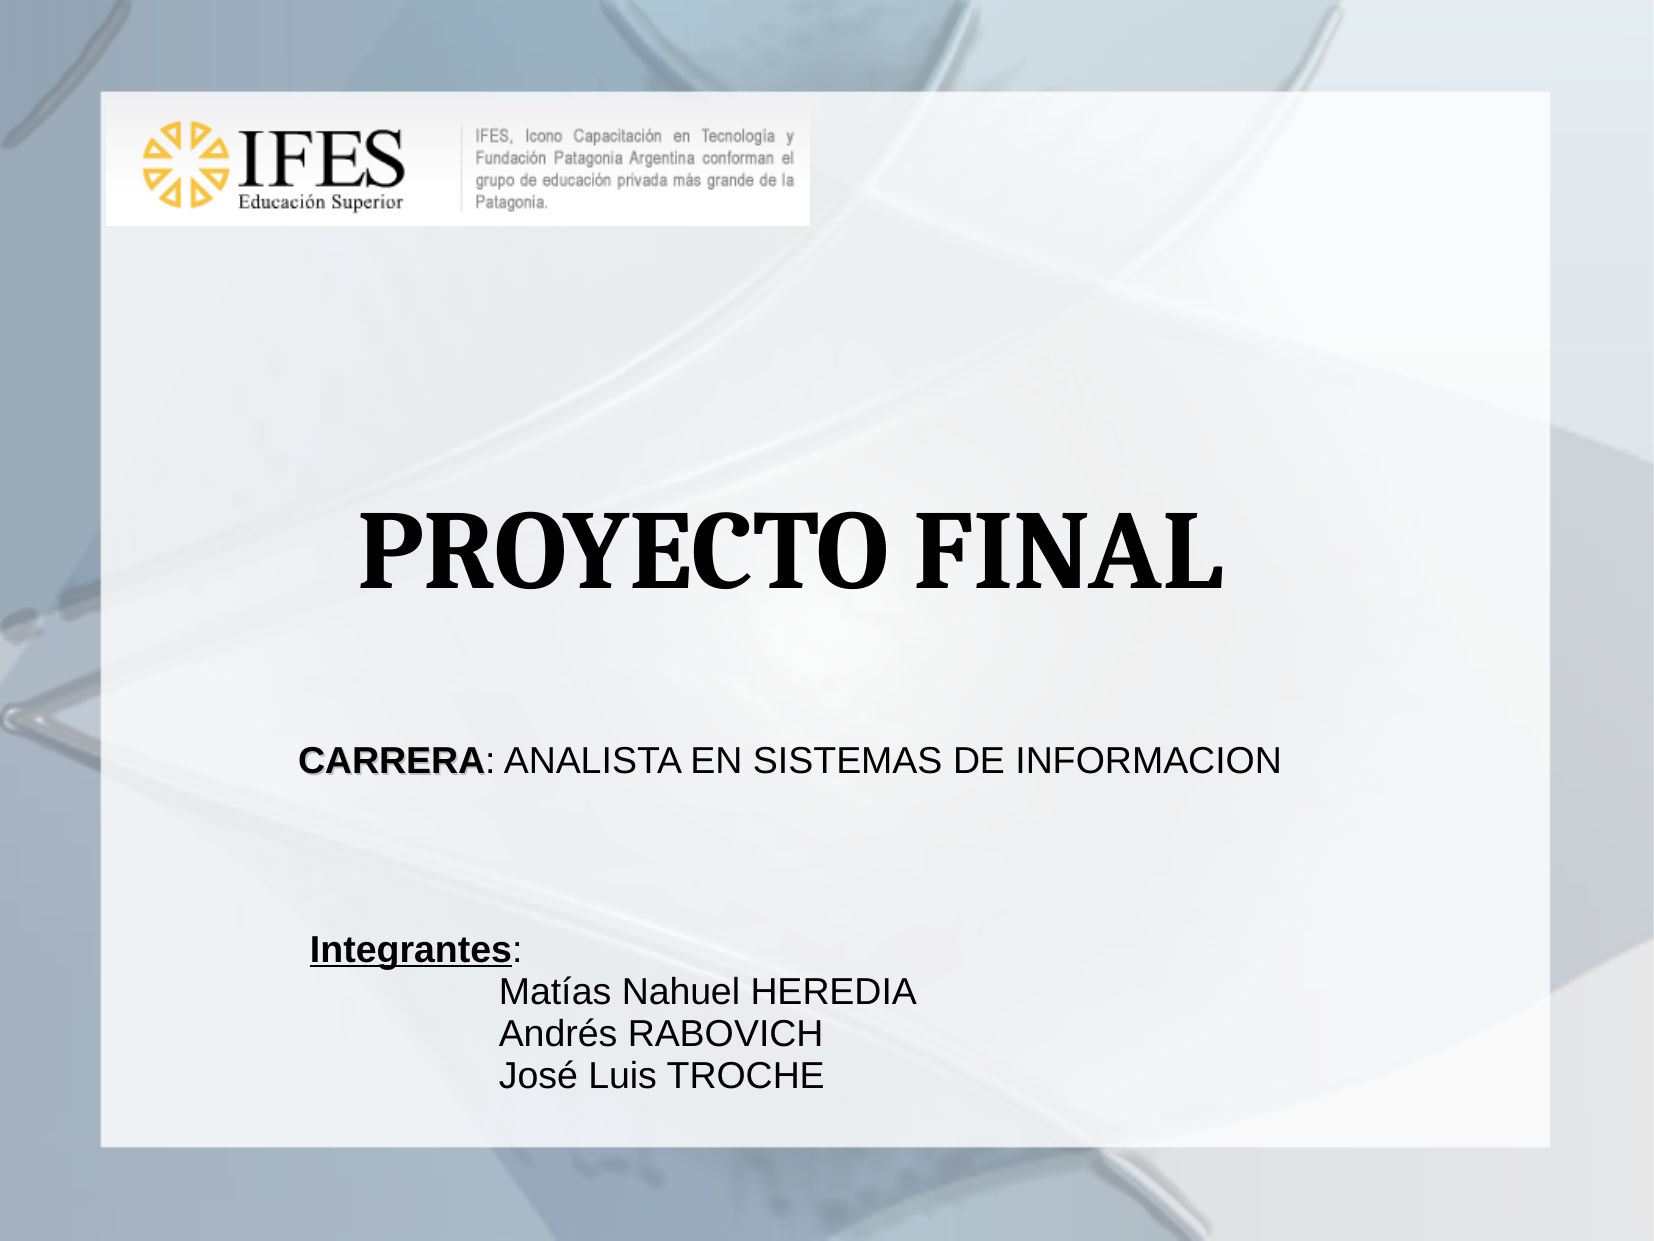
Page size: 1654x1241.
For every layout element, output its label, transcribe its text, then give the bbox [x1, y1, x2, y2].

picture [0, 0, 1654, 1241]
text_box CARRERA: ANALISTA EN SISTEMAS DE INFORMACION [283, 732, 1418, 790]
text_box Integrantes: Matías Nahuel HEREDIA Andrés RABOVICH José Luis TROCHE [295, 921, 932, 1105]
text_box PROYECTO FINAL [342, 479, 1394, 627]
